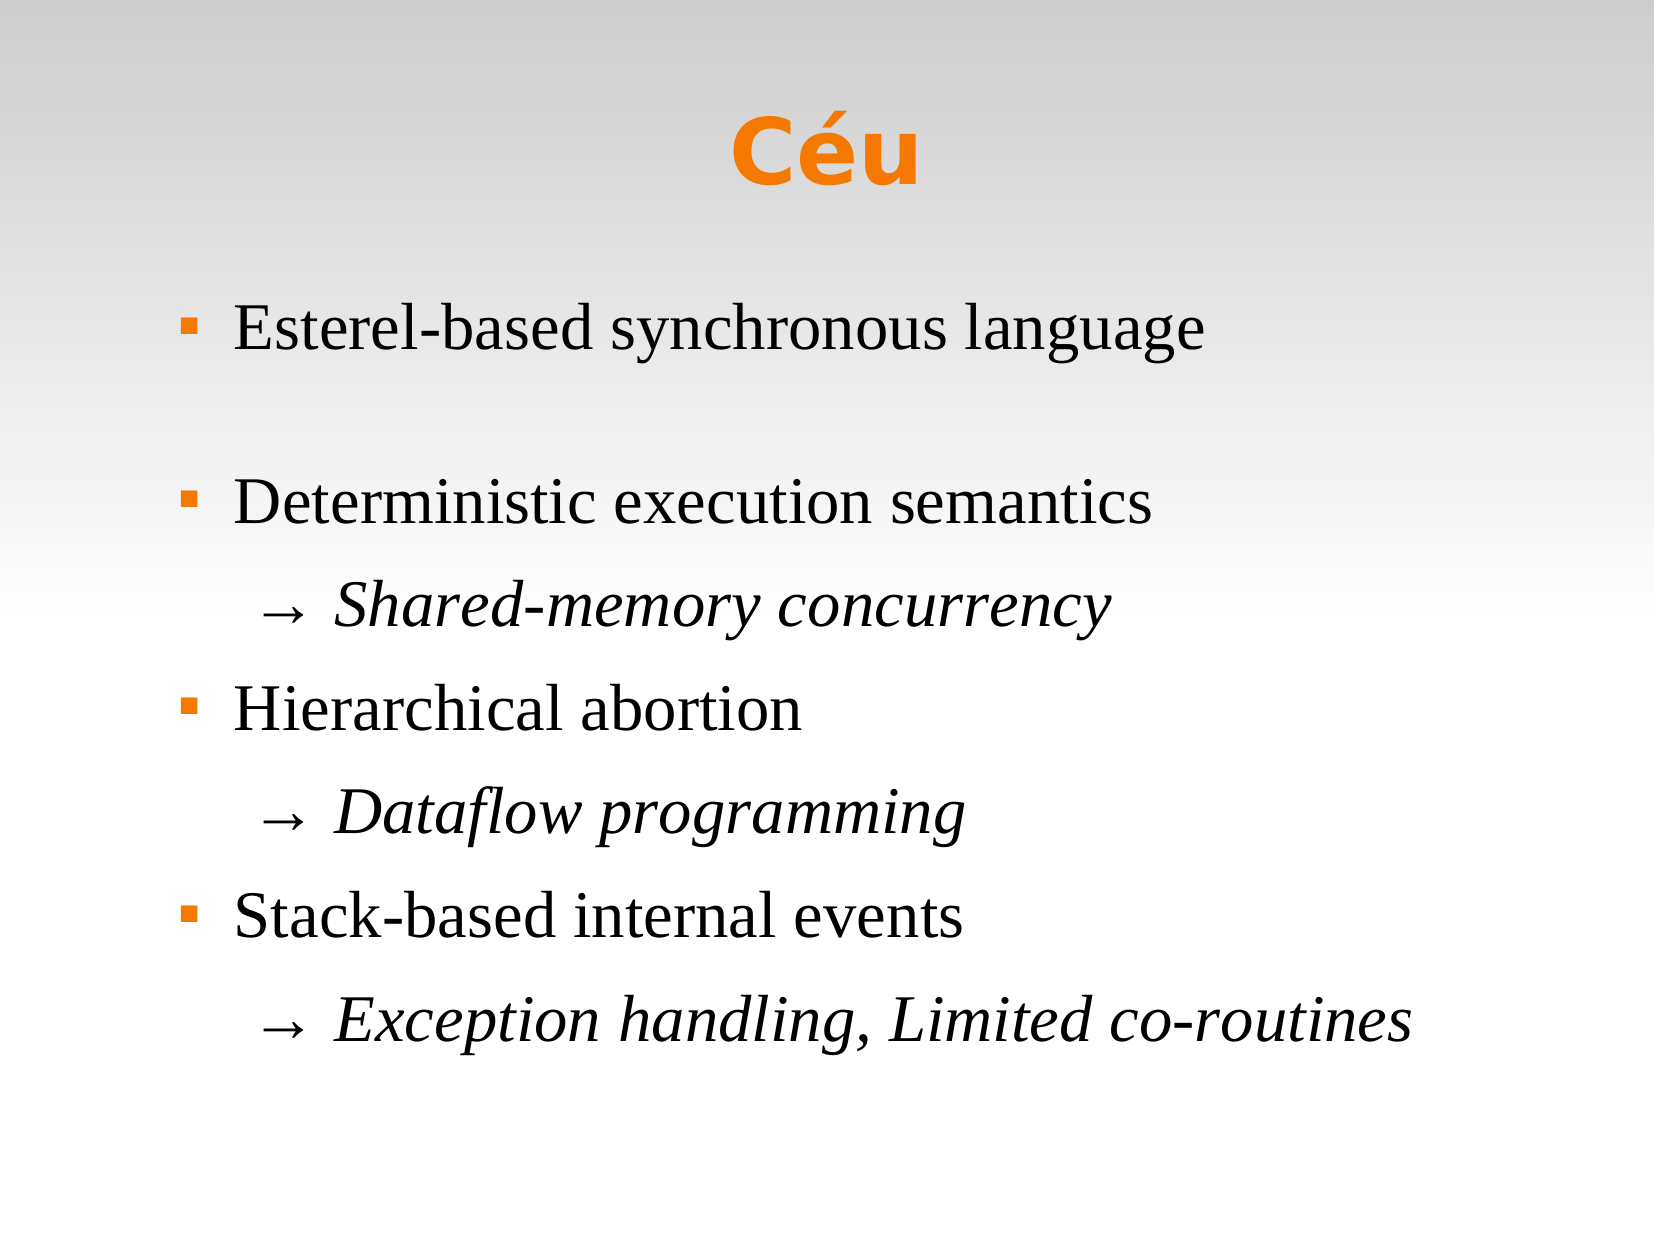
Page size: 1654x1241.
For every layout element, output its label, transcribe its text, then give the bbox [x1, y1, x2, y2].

title Céu [82, 49, 1571, 257]
list Esterel-based synchronous language Deterministic execution semantics → Shared-memory concurrency Hierarchical abortion → Dataflow programming Stack-based internal events → Exception handling, Limited co-routines [92, 290, 1562, 1109]
